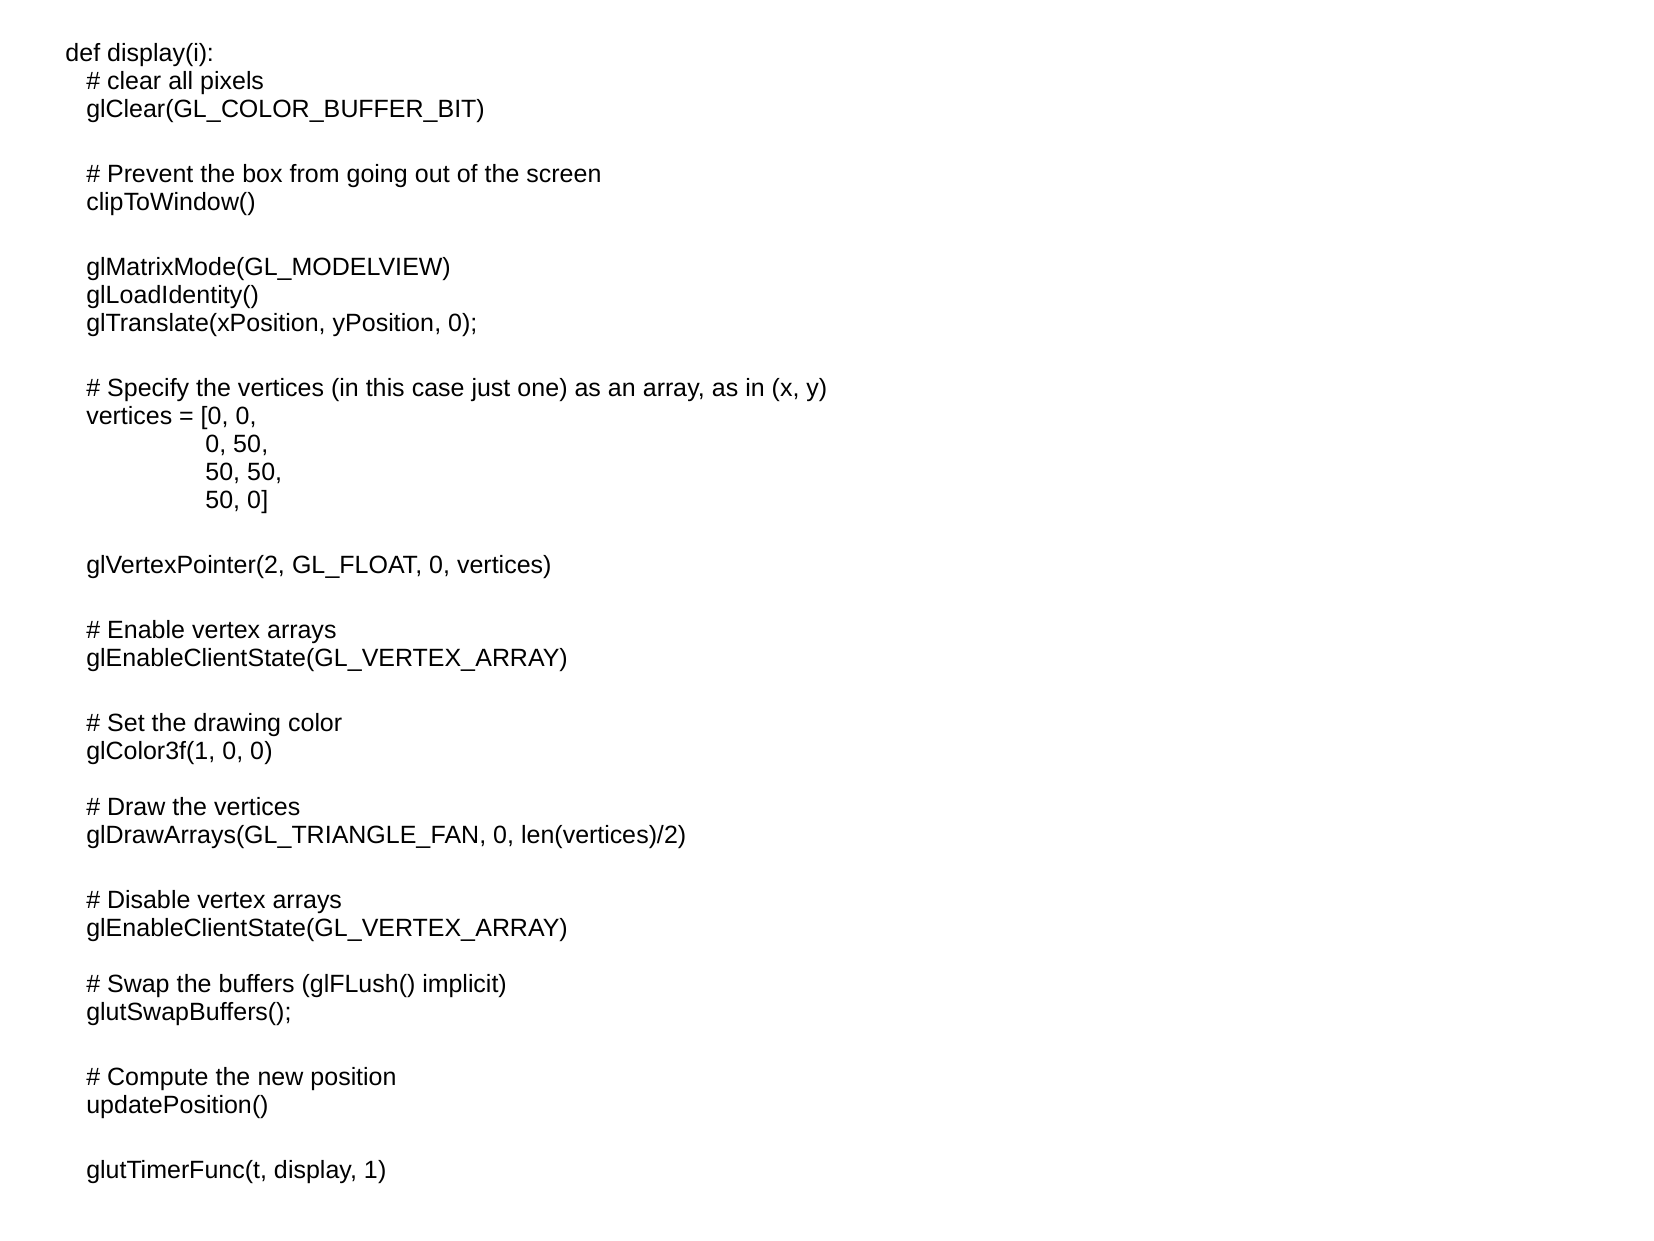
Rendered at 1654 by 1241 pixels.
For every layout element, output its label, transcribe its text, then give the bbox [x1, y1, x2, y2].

subtitle def display(i): # clear all pixels glClear(GL_COLOR_BUFFER_BIT) # Prevent the box from going out of the screen clipToWindow() glMatrixMode(GL_MODELVIEW) glLoadIdentity() glTranslate(xPosition, yPosition, 0); # Specify the vertices (in this case just one) as an array, as in (x, y) vertices = [0, 0, 0, 50, 50, 50, 50, 0] glVertexPointer(2, GL_FLOAT, 0, vertices) # Enable vertex arrays glEnableClientState(GL_VERTEX_ARRAY) # Set the drawing color glColor3f(1, 0, 0) # Draw the vertices glDrawArrays(GL_TRIANGLE_FAN, 0, len(vertices)/2) # Disable vertex arrays glEnableClientState(GL_VERTEX_ARRAY) # Swap the buffers (glFLush() implicit) glutSwapBuffers(); # Compute the new position updatePosition() glutTimerFunc(t, display, 1) [65, 40, 1554, 1182]
